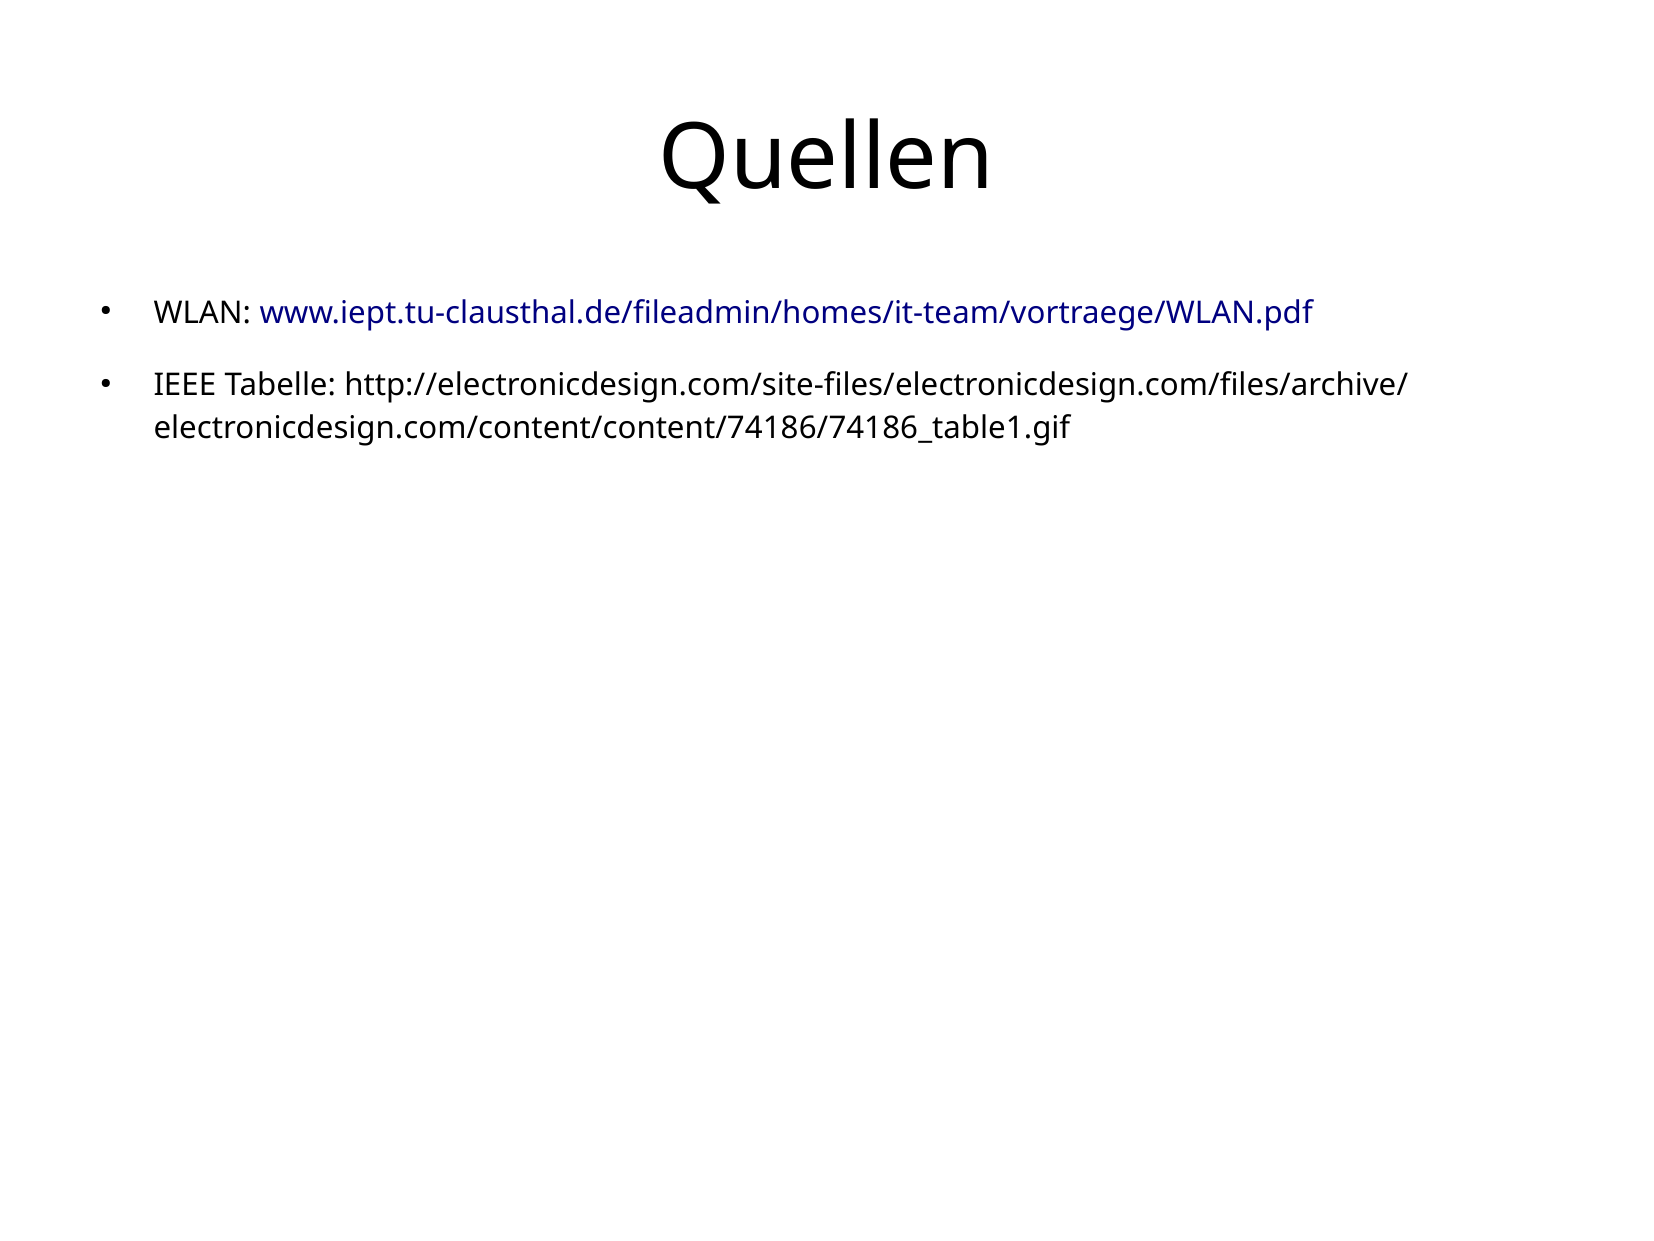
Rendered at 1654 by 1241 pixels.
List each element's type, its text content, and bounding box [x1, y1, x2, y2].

title Quellen [82, 49, 1571, 257]
list WLAN: www.iept.tu-clausthal.de/fileadmin/homes/it-team/vortraege/WLAN.pdf‎ IEEE Tabelle: http://electronicdesign.com/site-files/electronicdesign.com/files/archive/electronicdesign.com/content/content/74186/74186_table1.gif [82, 290, 1571, 1010]
